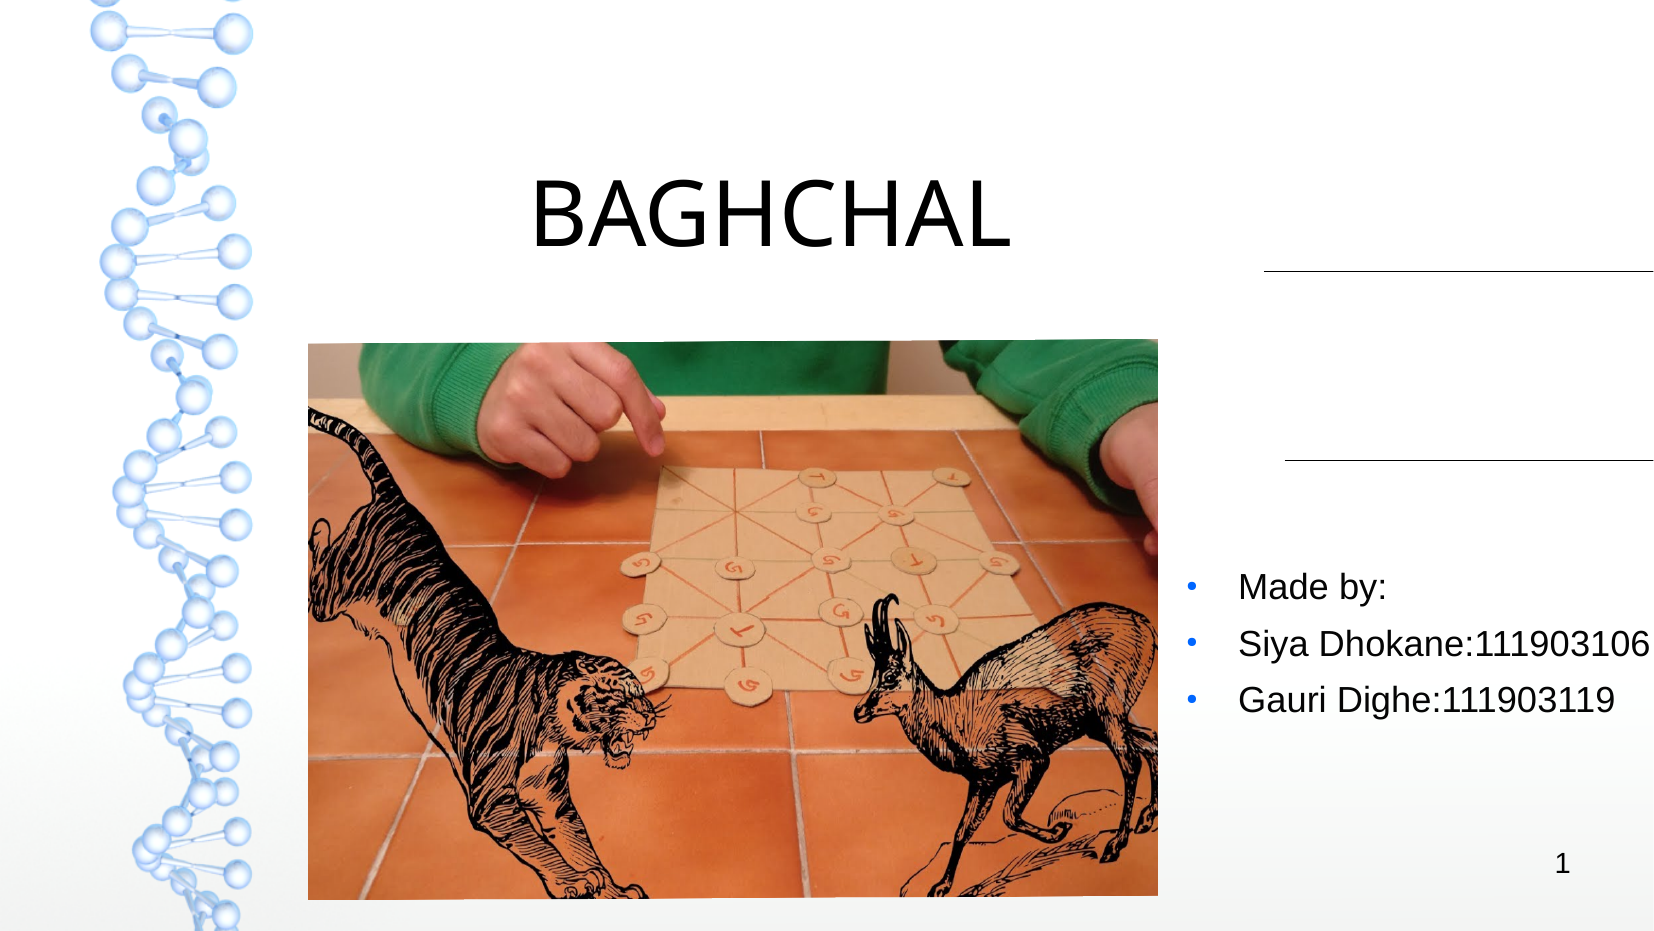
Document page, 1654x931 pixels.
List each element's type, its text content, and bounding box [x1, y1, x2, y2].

list Made by: Siya Dhokane:111903106 Gauri Dighe:111903119 [1169, 566, 1654, 756]
text_box BAGHCHAL [366, 141, 1123, 619]
picture [0, 0, 1654, 931]
